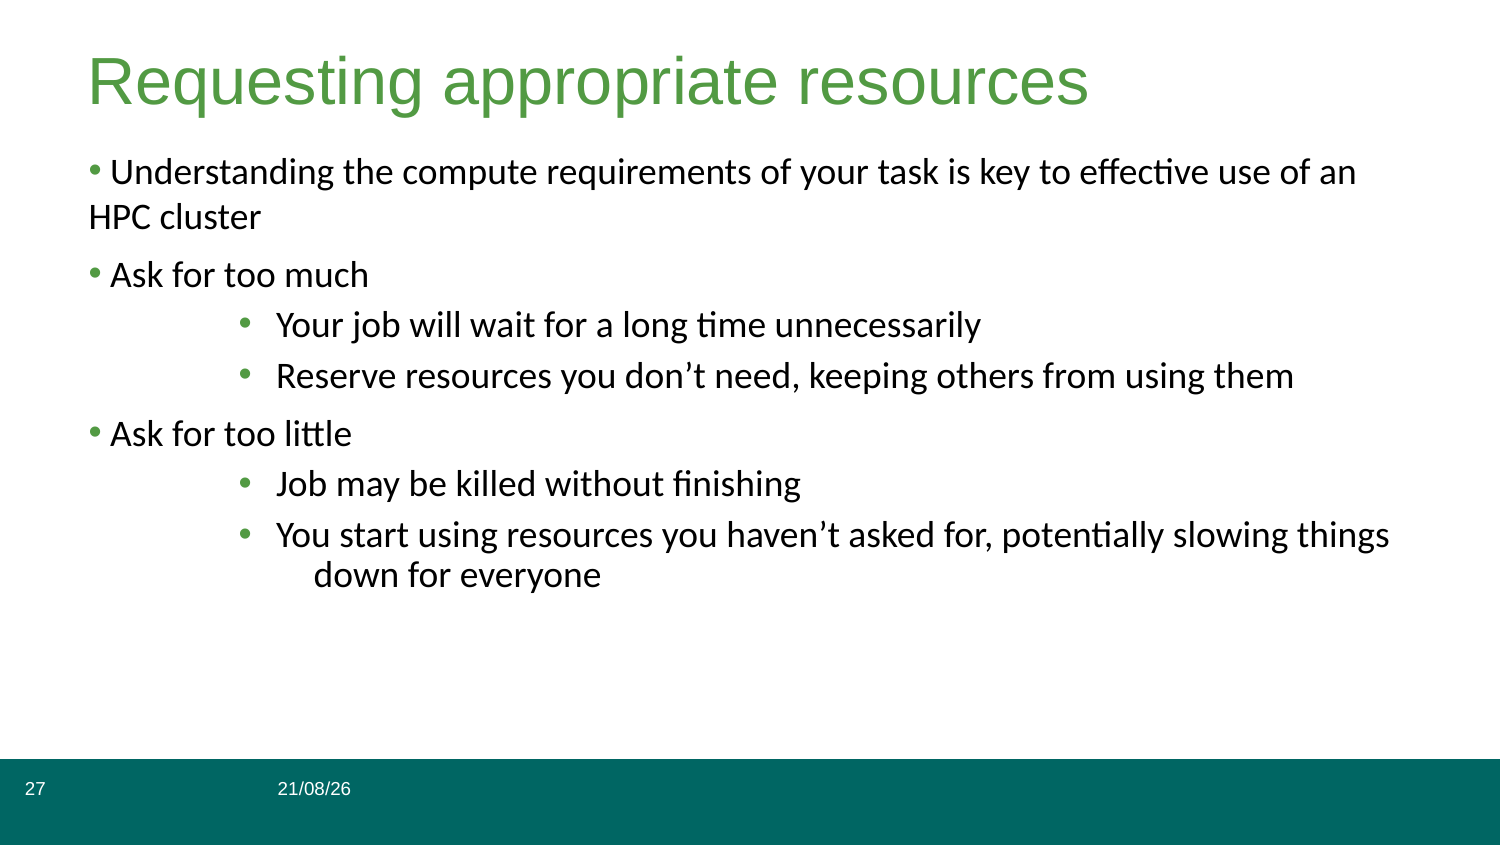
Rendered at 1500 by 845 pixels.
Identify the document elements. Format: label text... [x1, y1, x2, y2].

list Understanding the compute requirements of your task is key to effective use of an HPC cluster Ask for too much Your job will wait for a long time unnecessarily Reserve resources you don’t need, keeping others from using them Ask for too little Job may be killed without finishing You start using resources you haven’t asked for, potentially slowing things down for everyone [88, 147, 1427, 752]
text_box <number> [24, 776, 76, 799]
title Requesting appropriate resources [87, 37, 1426, 132]
text_box 19/03/19 [277, 776, 553, 799]
